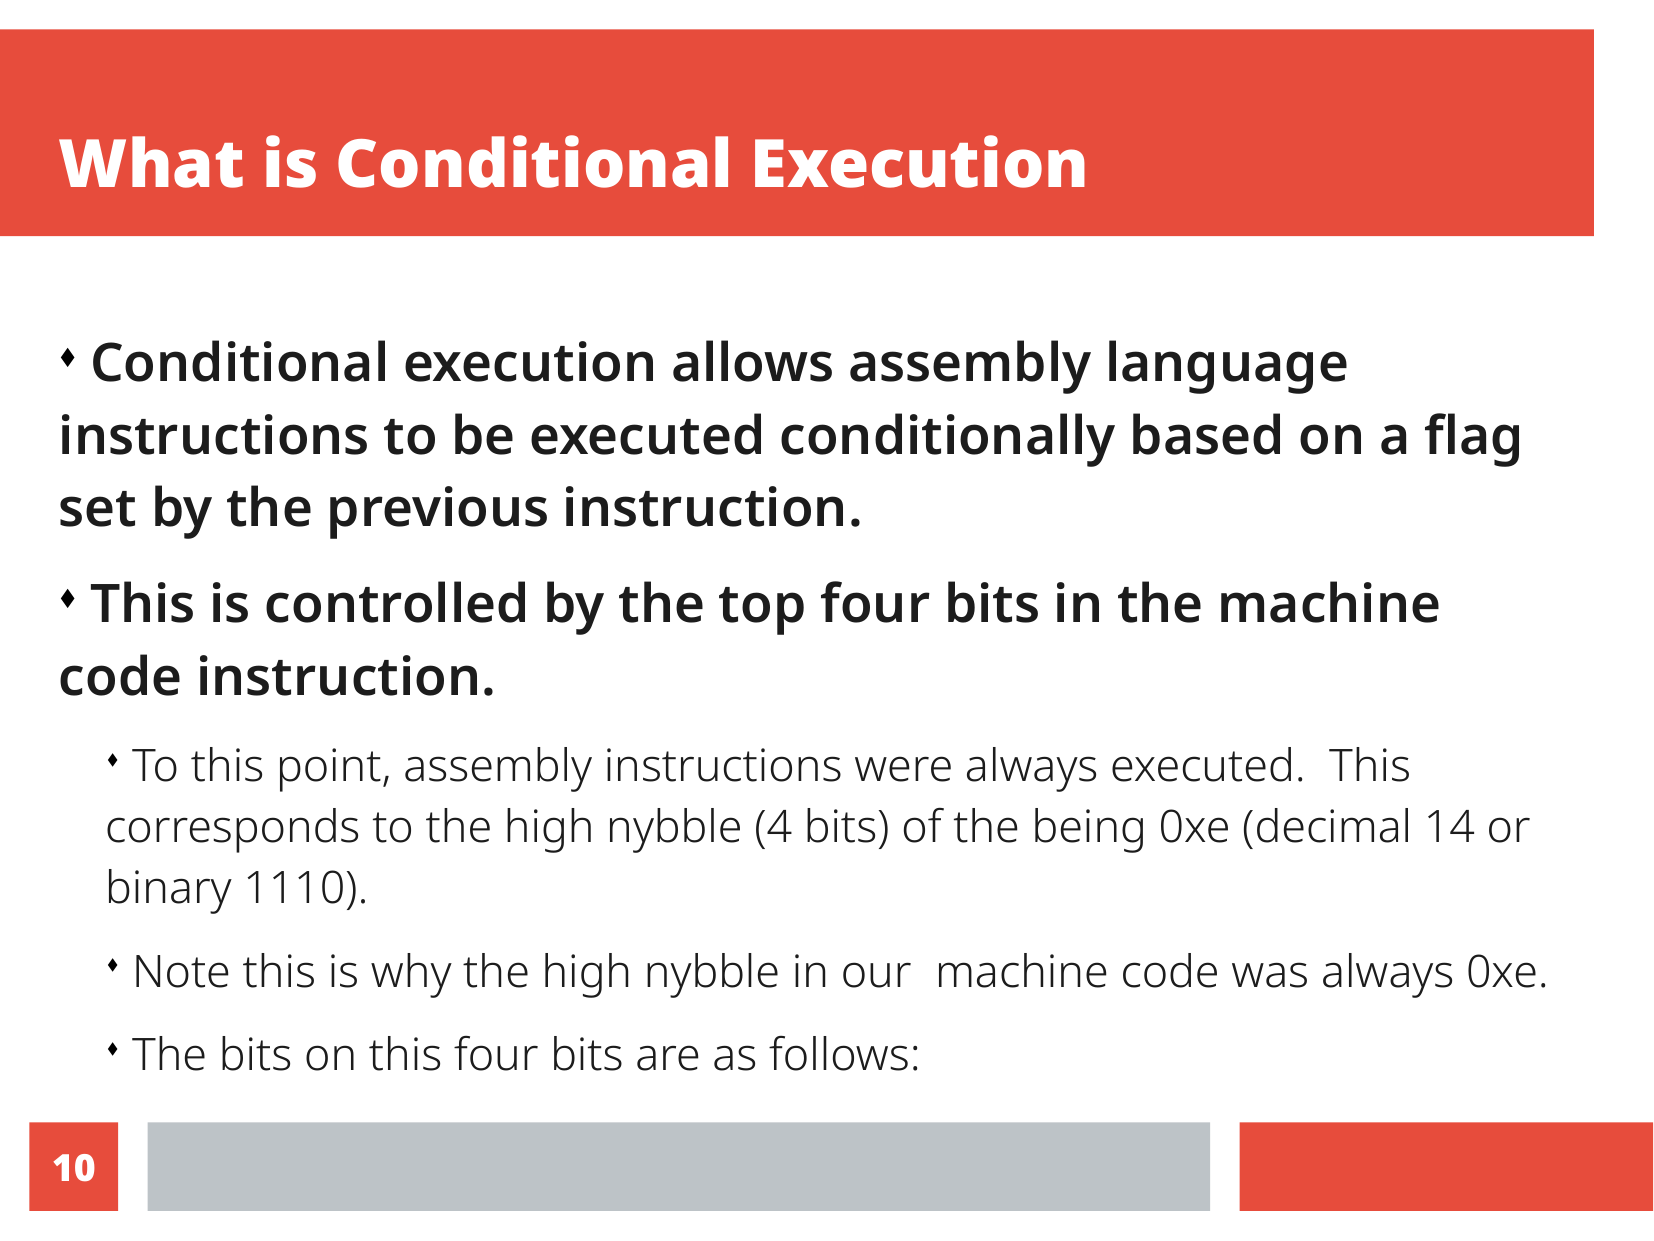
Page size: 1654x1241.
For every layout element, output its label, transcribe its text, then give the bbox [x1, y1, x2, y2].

list Conditional execution allows assembly language instructions to be executed conditionally based on a flag set by the previous instruction. This is controlled by the top four bits in the machine code instruction. To this point, assembly instructions were always executed. This corresponds to the high nybble (4 bits) of the being 0xe (decimal 14 or binary 1110). Note this is why the high nybble in our machine code was always 0xe. The bits on this four bits are as follows: [58, 324, 1565, 1093]
title What is Conditional Execution [58, 59, 1594, 207]
